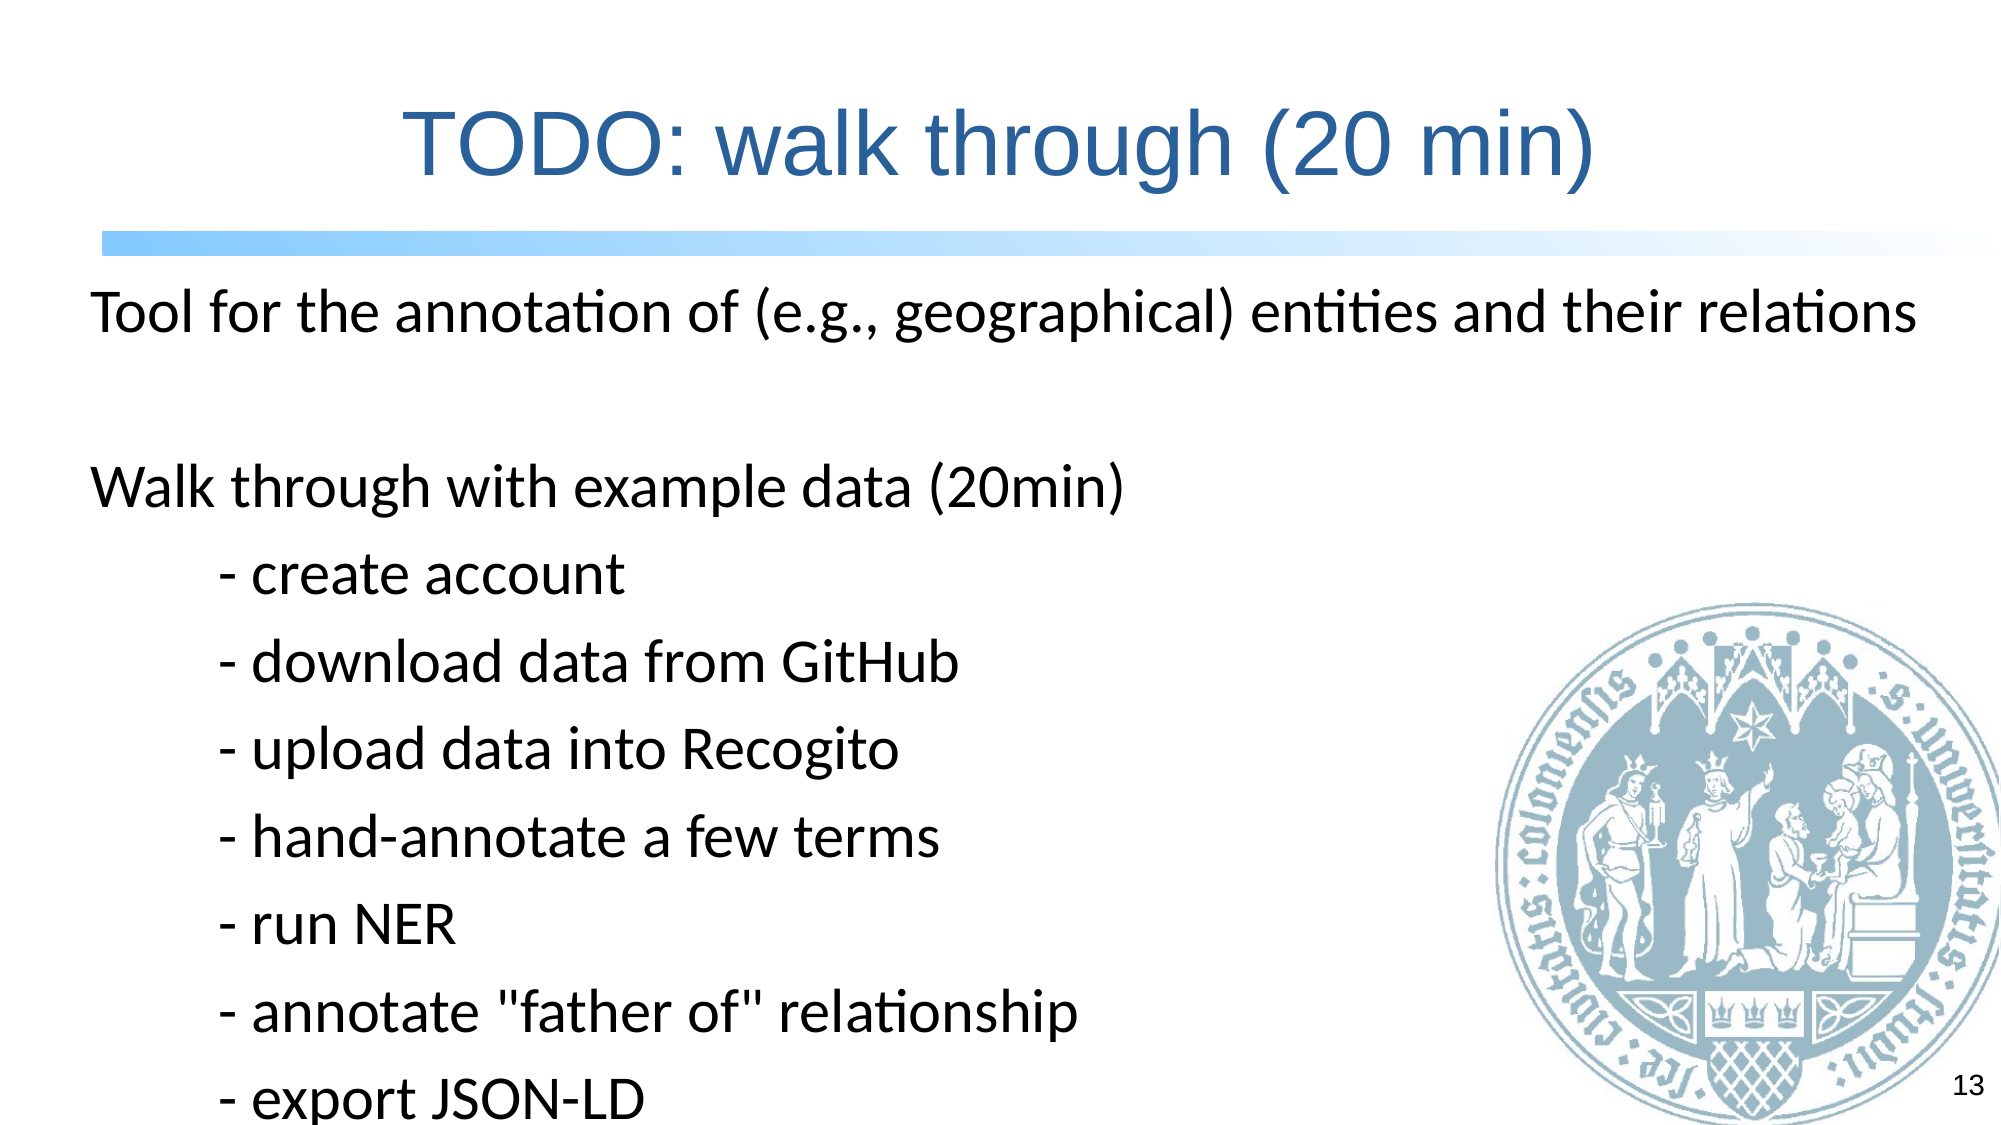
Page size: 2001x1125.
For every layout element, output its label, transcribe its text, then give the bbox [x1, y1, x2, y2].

text_box Tool for the annotation of (e.g., geographical) entities and their relations Walk through with example data (20min) - create account - download data from GitHub - upload data into Recogito - hand-annotate a few terms - run NER - annotate "father of" relationship - export JSON-LD [75, 262, 1936, 376]
title TODO: walk through (20 min) [99, 45, 1900, 233]
list [99, 376, 1900, 1005]
